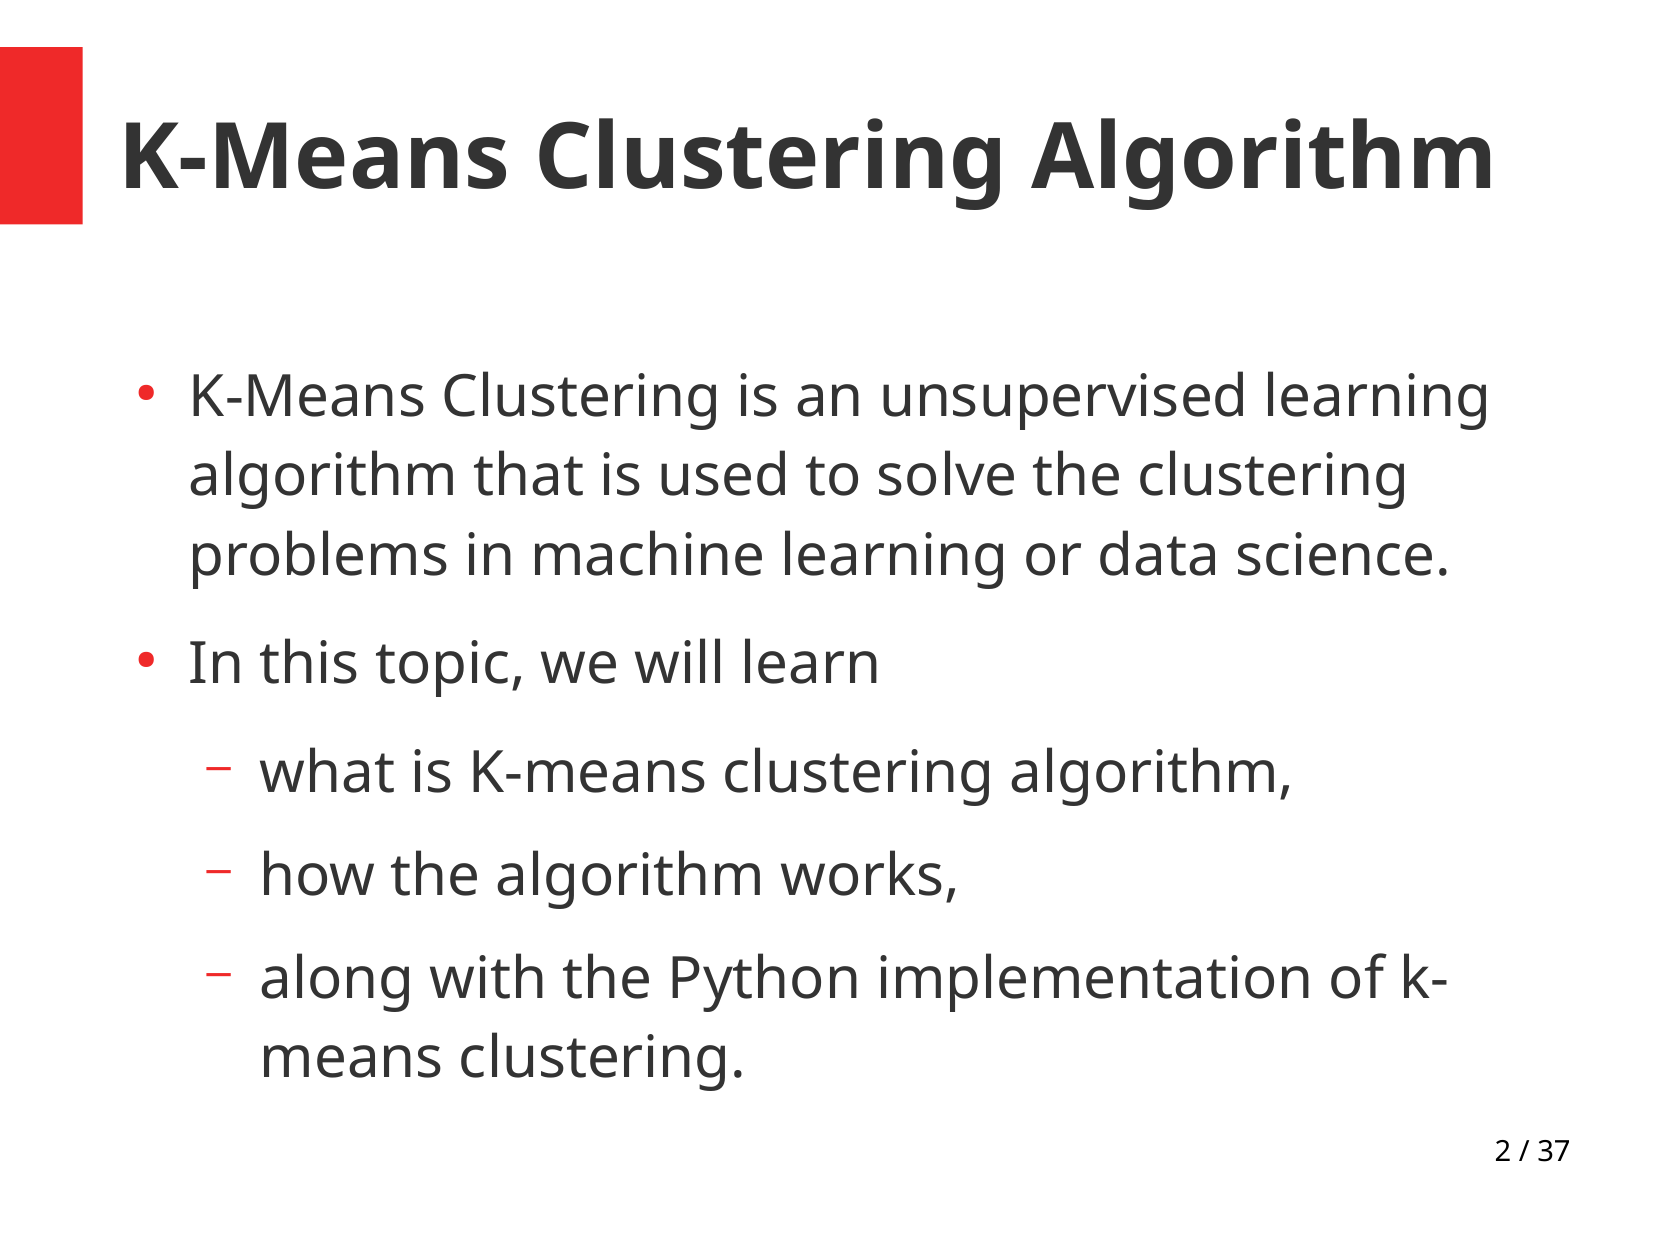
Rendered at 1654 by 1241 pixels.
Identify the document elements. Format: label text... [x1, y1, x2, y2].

list K-Means Clustering is an unsupervised learning algorithm that is used to solve the clustering problems in machine learning or data science. In this topic, we will learn what is K-means clustering algorithm, how the algorithm works, along with the Python implementation of k-means clustering. [118, 354, 1536, 1074]
title K-Means Clustering Algorithm [118, 49, 1571, 257]
